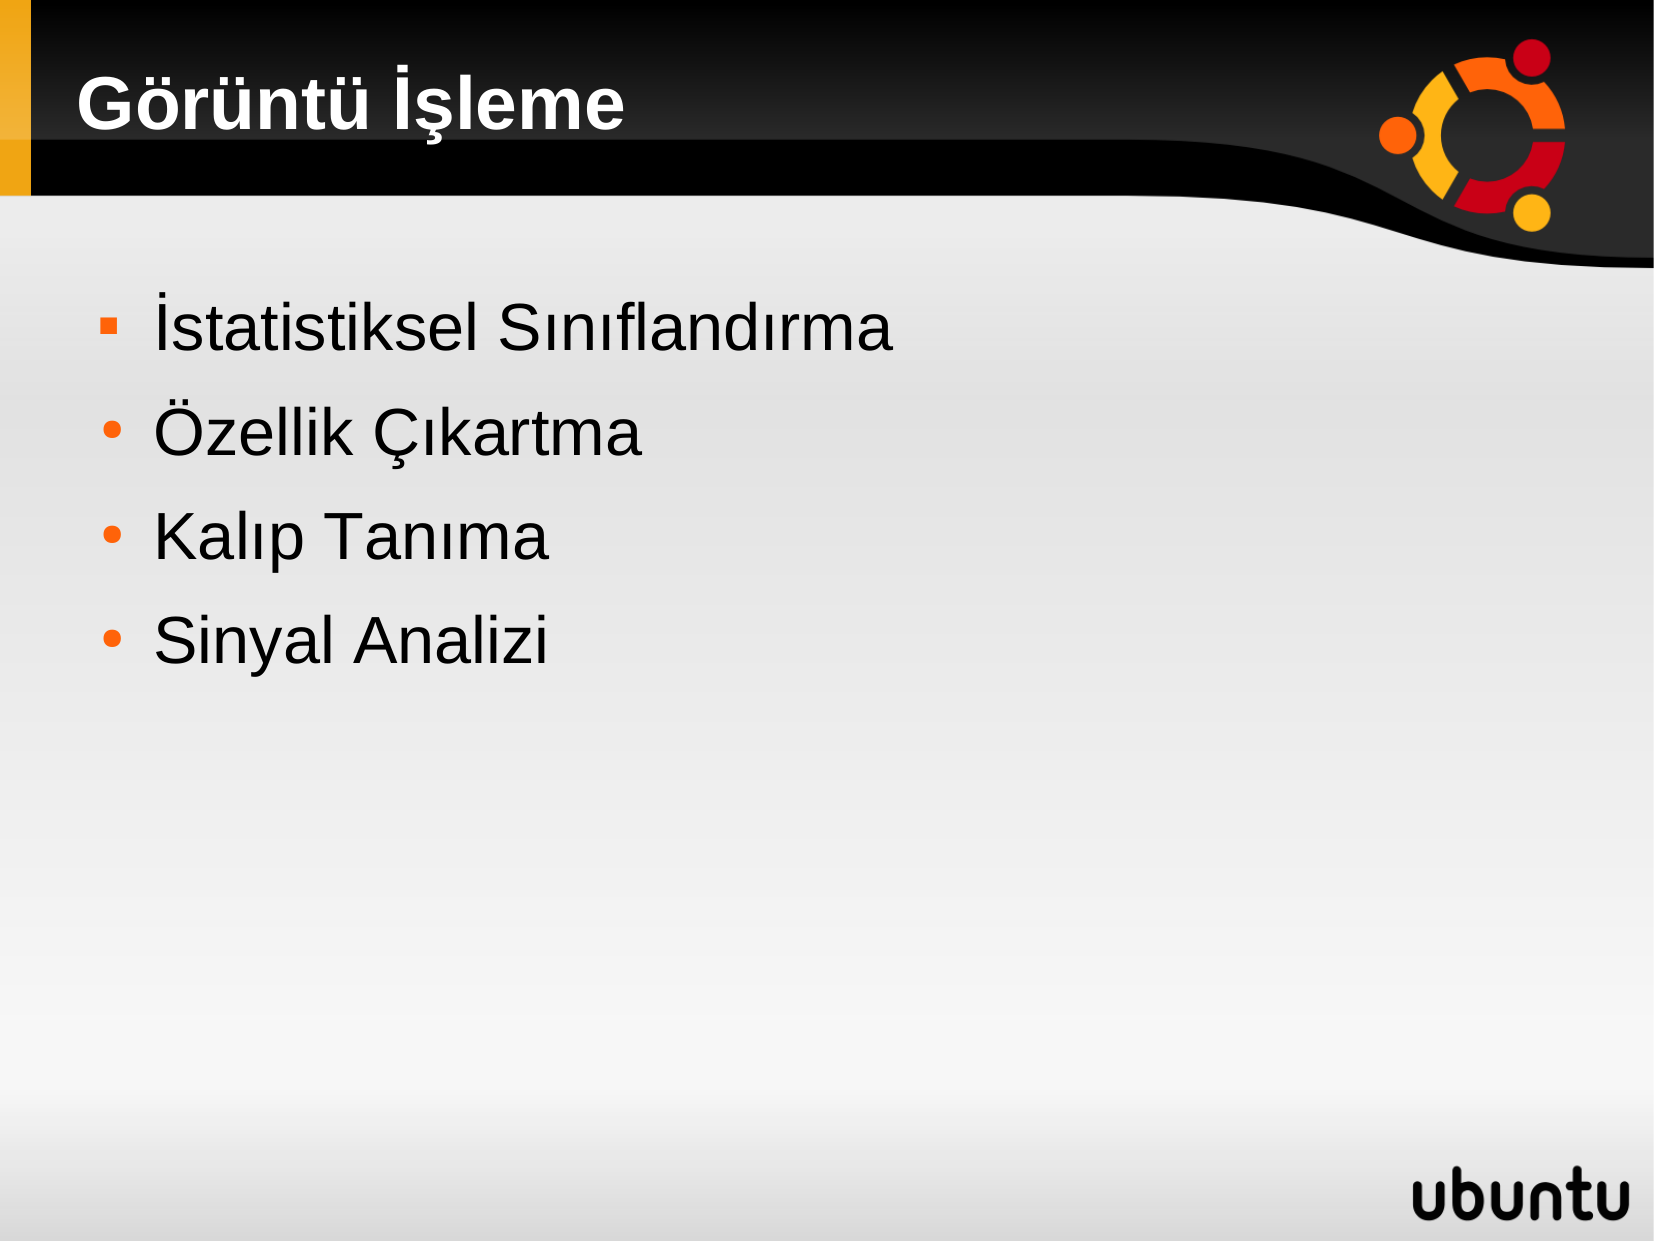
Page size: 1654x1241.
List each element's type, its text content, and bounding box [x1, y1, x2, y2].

picture [0, 0, 1654, 1241]
list İstatistiksel Sınıflandırma Özellik Çıkartma Kalıp Tanıma Sinyal Analizi [82, 290, 1571, 1109]
title Görüntü İşleme [76, 0, 1565, 208]
